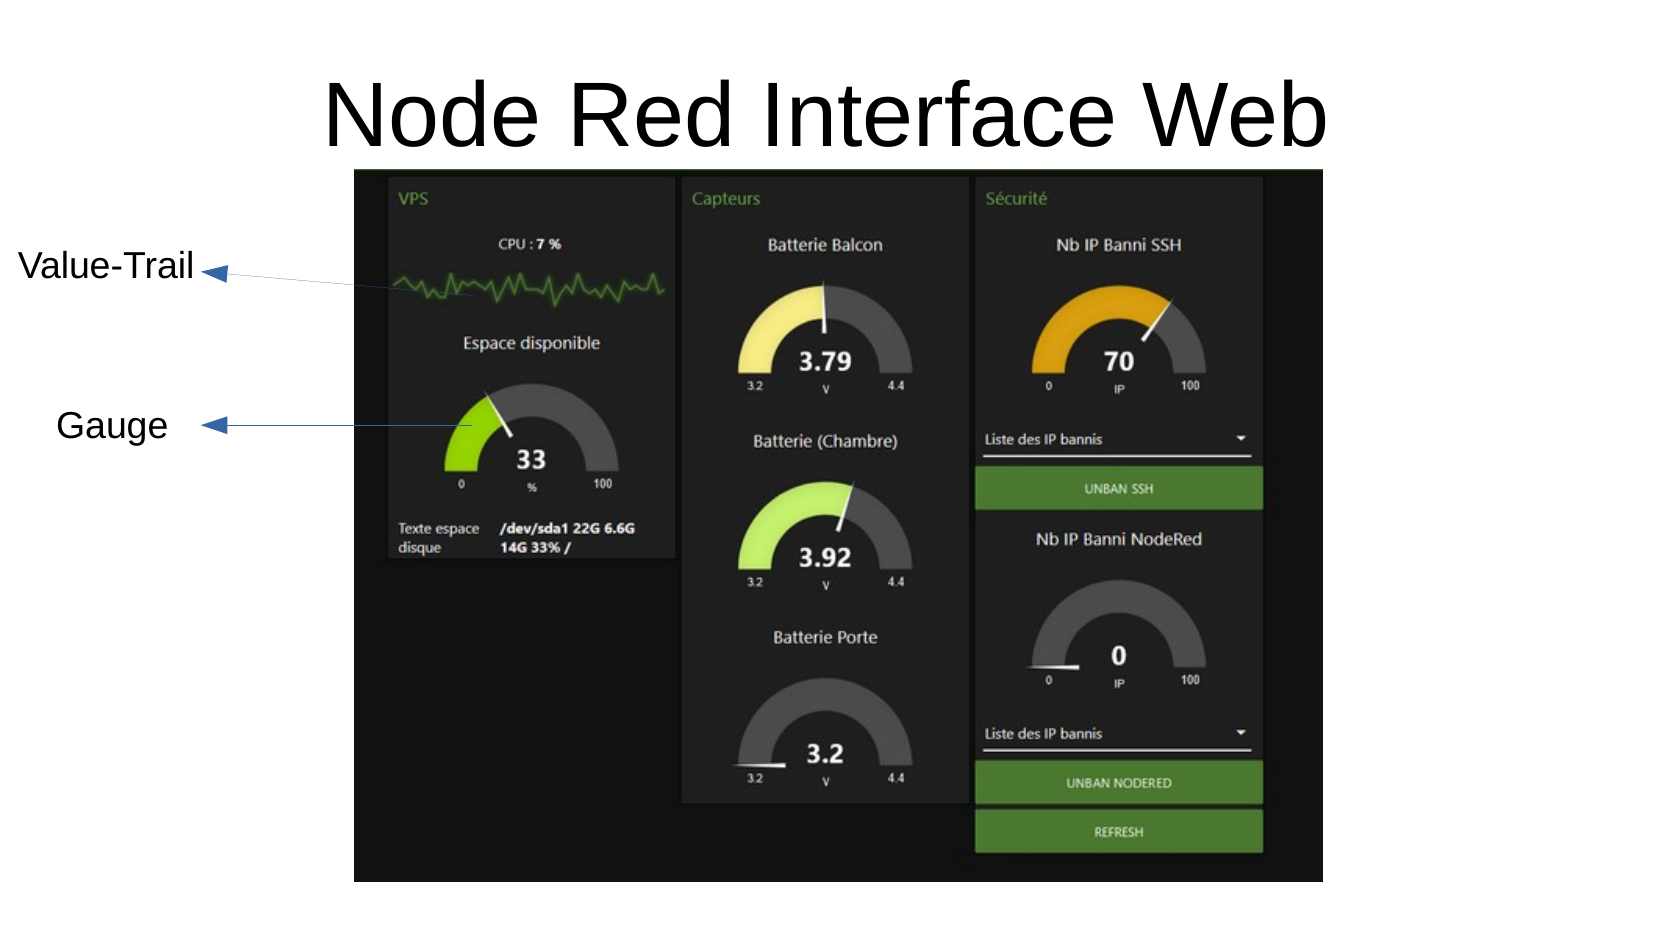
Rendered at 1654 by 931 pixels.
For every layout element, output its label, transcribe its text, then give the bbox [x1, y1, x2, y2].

text_box Value-Trail [23, 236, 189, 296]
picture [354, 169, 1323, 882]
text_box Gauge [35, 401, 189, 449]
title Node Red Interface Web [82, 37, 1571, 193]
